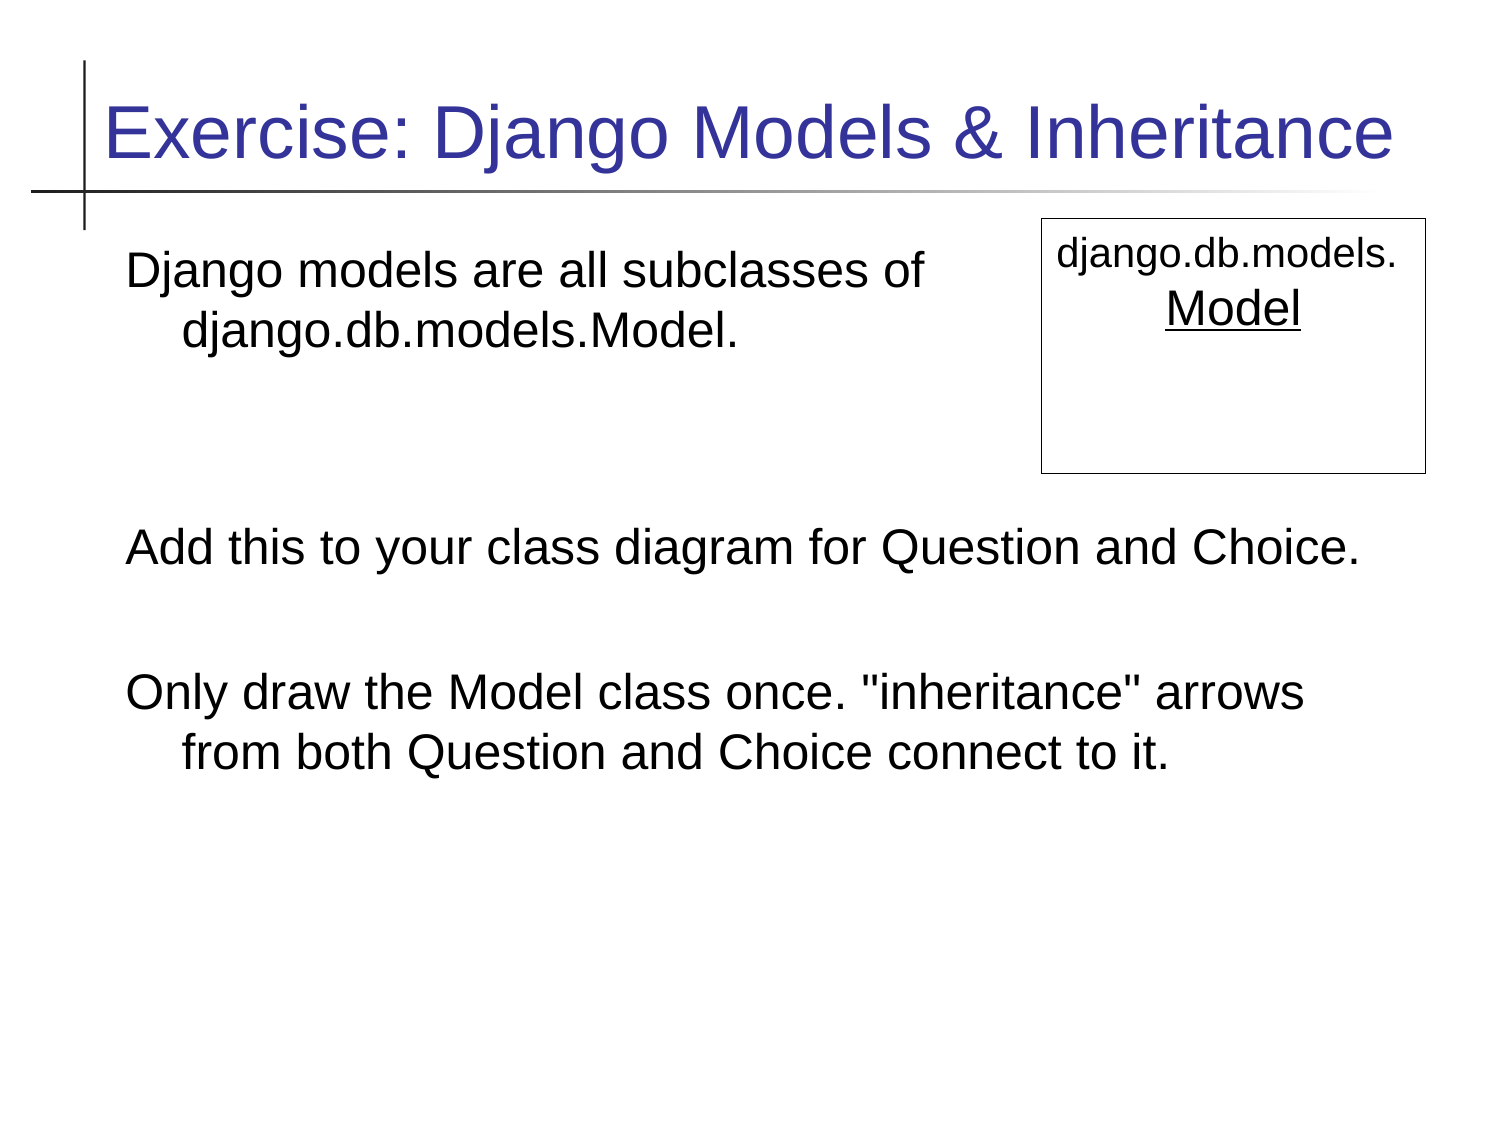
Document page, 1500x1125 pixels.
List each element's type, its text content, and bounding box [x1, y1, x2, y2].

title Exercise: Django Models & Inheritance [75, 0, 1426, 182]
text_box django.db.models. Model [1041, 218, 1426, 474]
list Django models are all subclasses of django.db.models.Model. Add this to your class diagram for Question and Choice. Only draw the Model class once. "inheritance" arrows from both Question and Choice connect to it. [110, 229, 1408, 960]
